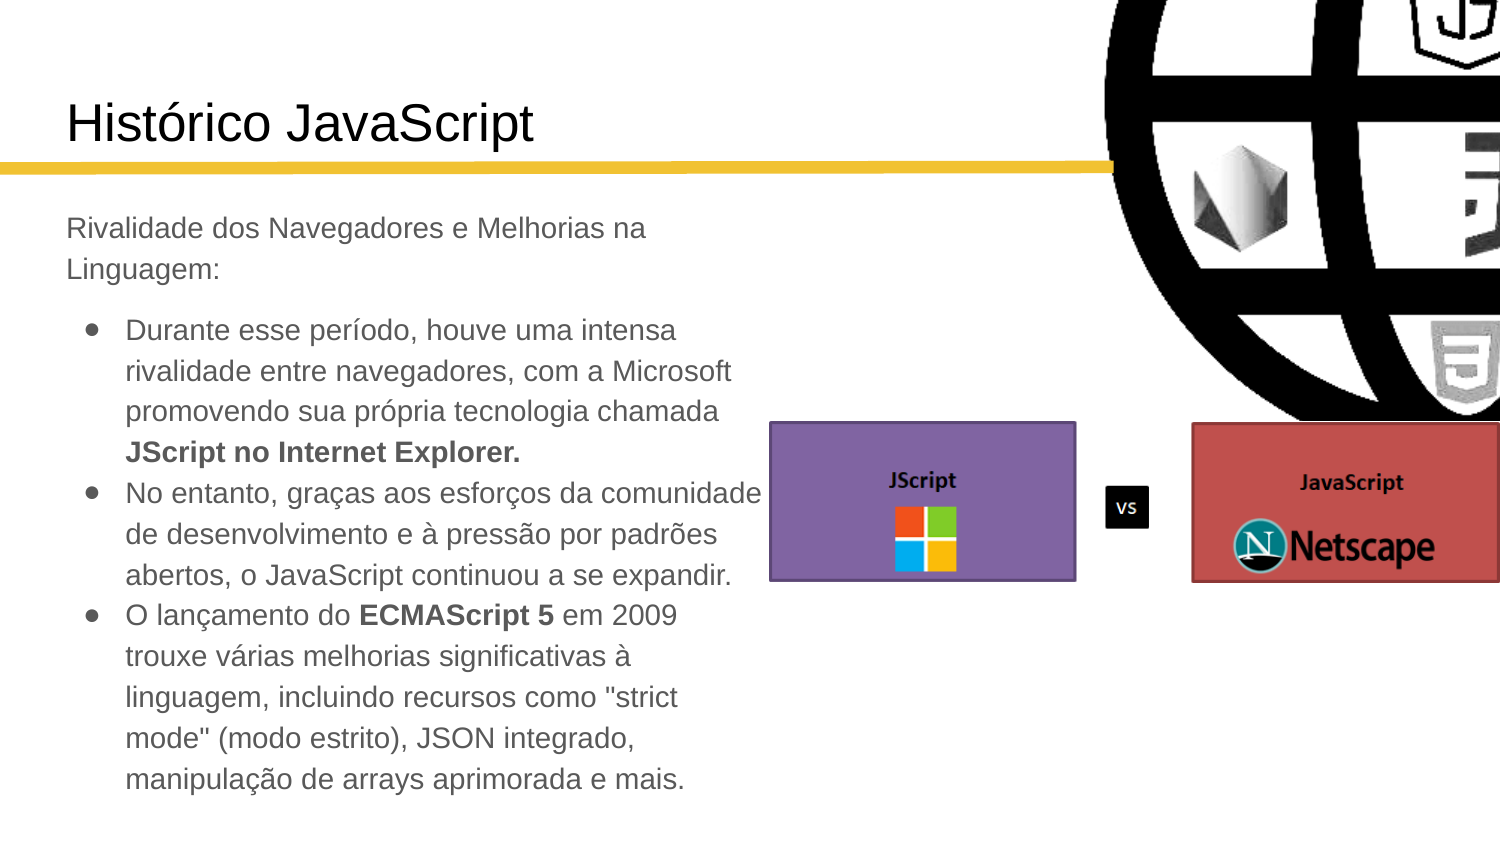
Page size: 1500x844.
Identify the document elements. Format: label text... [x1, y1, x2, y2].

list Rivalidade dos Navegadores e Melhorias na Linguagem: Durante esse período, houve uma intensa rivalidade entre navegadores, com a Microsoft promovendo sua própria tecnologia chamada JScript no Internet Explorer. No entanto, graças aos esforços da comunidade de desenvolvimento e à pressão por padrões abertos, o JavaScript continuou a se expandir. O lançamento do ECMAScript 5 em 2009 trouxe várias melhorias significativas à linguagem, incluindo recursos como "strict mode" (modo estrito), JSON integrado, manipulação de arrays aprimorada e mais. [51, 189, 782, 831]
title Histórico JavaScript [51, 72, 1449, 167]
picture [769, 0, 1500, 583]
